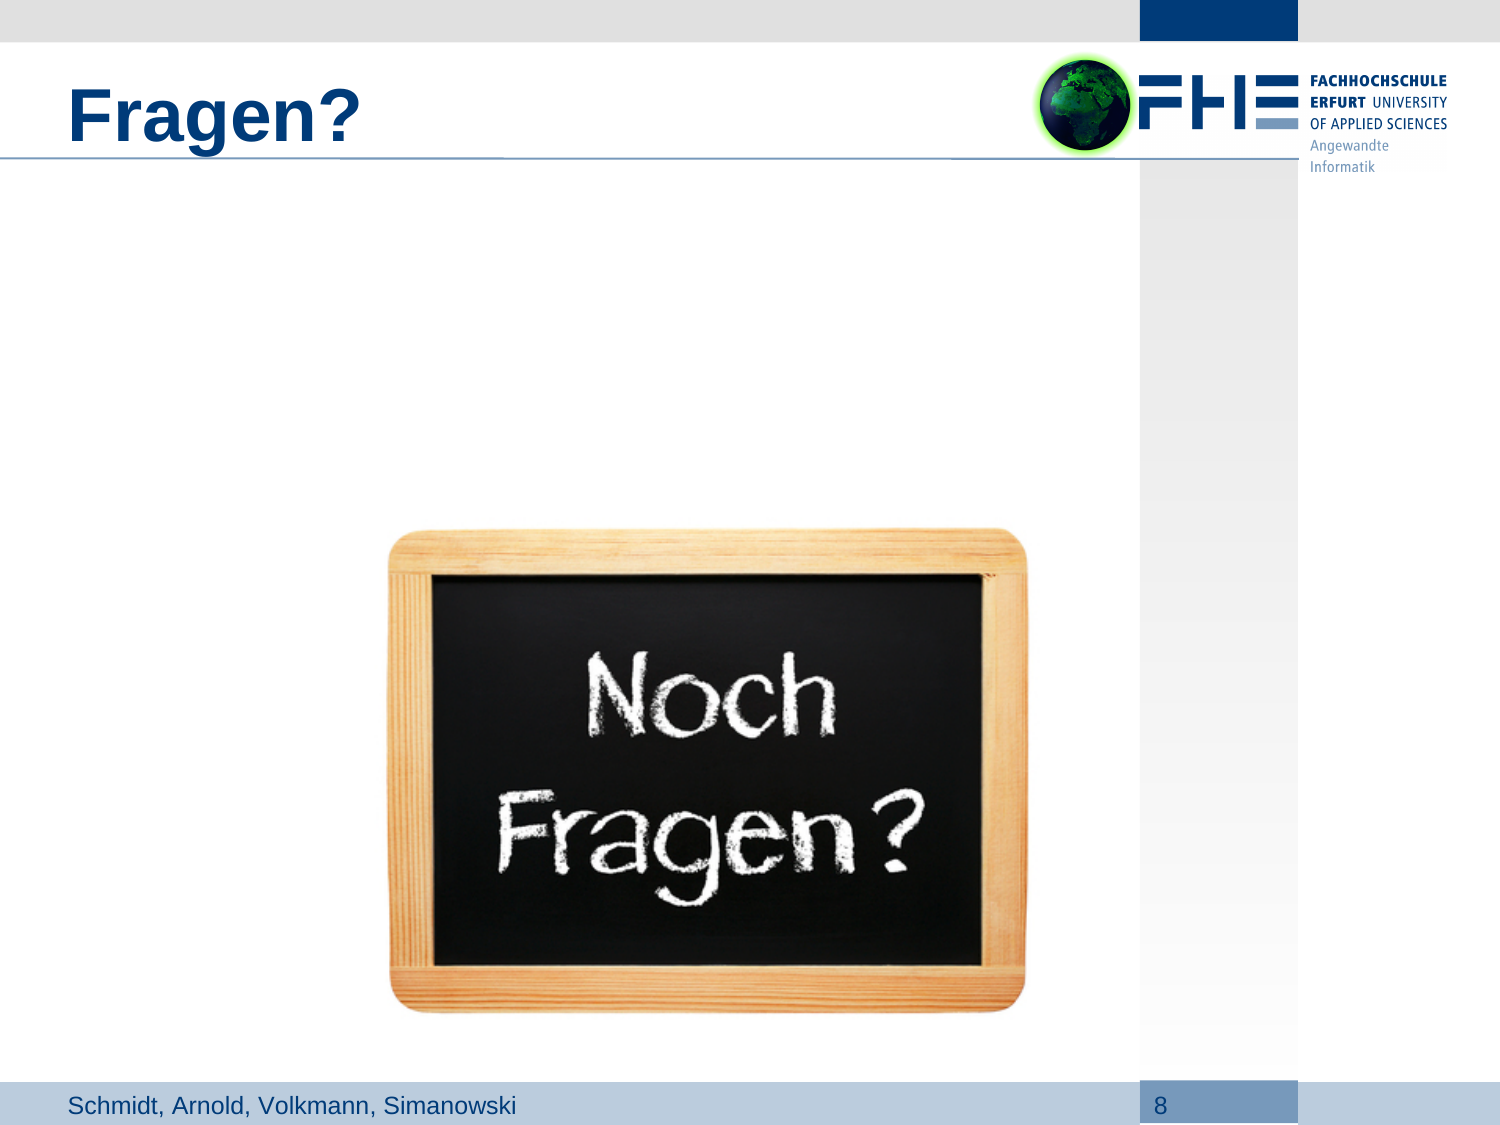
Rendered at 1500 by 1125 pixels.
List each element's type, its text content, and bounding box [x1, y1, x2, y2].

picture [363, 506, 1052, 1040]
picture [1030, 75, 1447, 172]
picture [1030, 50, 1140, 58]
title Fragen? [53, 58, 1140, 142]
